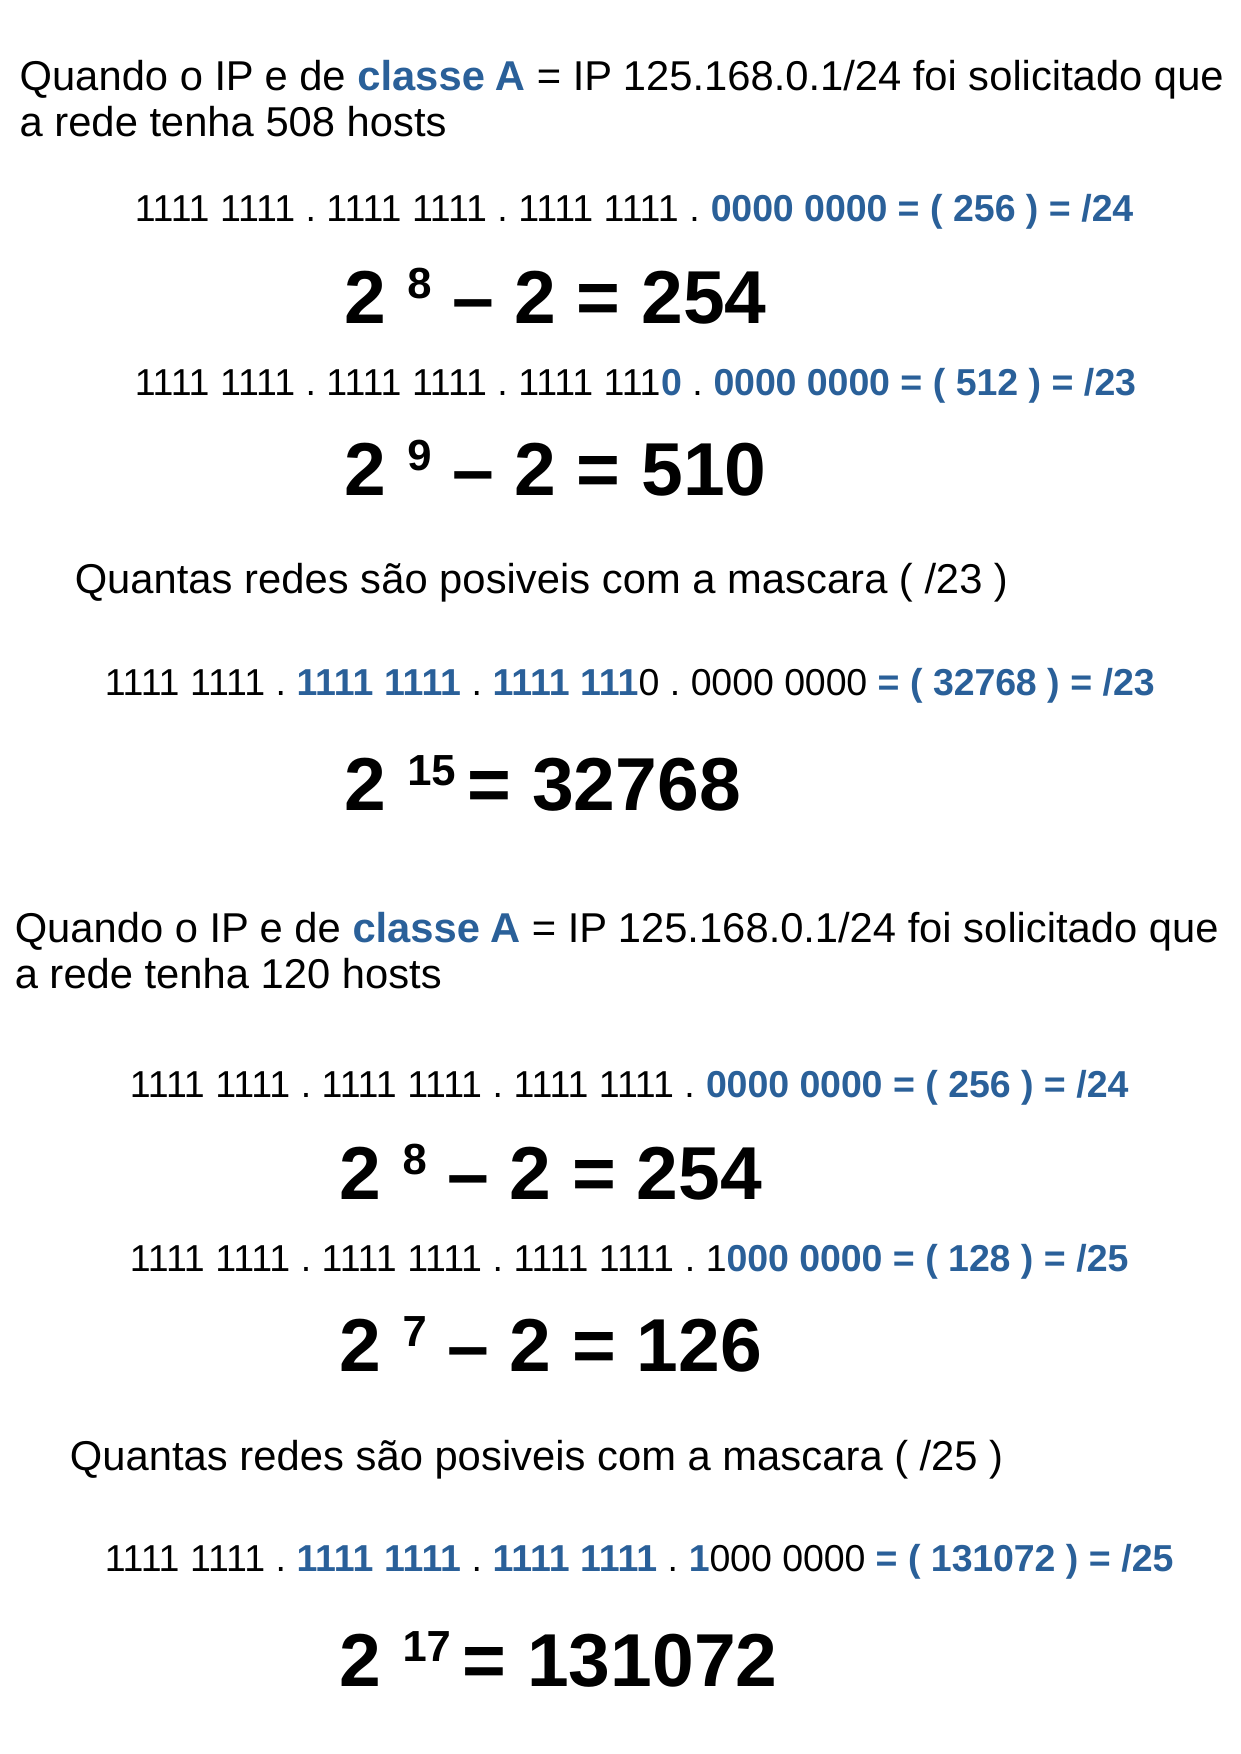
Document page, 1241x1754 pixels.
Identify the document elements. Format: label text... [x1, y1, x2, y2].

text_box 2 17 = 131072 [325, 1629, 806, 1711]
text_box 1111 1111 . 1111 1111 . 1111 1111 . 0000 0000 = ( 256 ) = /24 [115, 1056, 1181, 1156]
text_box 2 15 = 32768 [330, 753, 811, 834]
text_box 1111 1111 . 1111 1111 . 1111 1111 . 1000 0000 = ( 128 ) = /25 [115, 1230, 1181, 1287]
text_box 2 8 – 2 = 254 [330, 279, 811, 347]
text_box 1111 1111 . 1111 1111 . 1111 1110 . 0000 0000 = ( 512 ) = /23 [120, 353, 1186, 411]
text_box 2 8 – 2 = 254 [325, 1156, 806, 1223]
text_box 2 9 – 2 = 510 [330, 420, 811, 519]
text_box Quantas redes são posiveis com a mascara ( /23 ) [60, 548, 1226, 611]
text_box 1111 1111 . 1111 1111 . 1111 1111 . 1000 0000 = ( 131072 ) = /25 [90, 1530, 1231, 1629]
text_box Quando o IP e de classe A = IP 125.168.0.1/24 foi solicitado que a rede tenha 508 hosts [4, 45, 1241, 153]
text_box Quando o IP e de classe A = IP 125.168.0.1/24 foi solicitado que a rede tenha 120 hosts [0, 897, 1236, 1006]
text_box 2 7 – 2 = 126 [325, 1296, 806, 1396]
text_box 1111 1111 . 1111 1111 . 1111 1110 . 0000 0000 = ( 32768 ) = /23 [90, 653, 1186, 753]
text_box 1111 1111 . 1111 1111 . 1111 1111 . 0000 0000 = ( 256 ) = /24 [120, 180, 1186, 279]
text_box Quantas redes são posiveis com a mascara ( /25 ) [55, 1425, 1221, 1487]
